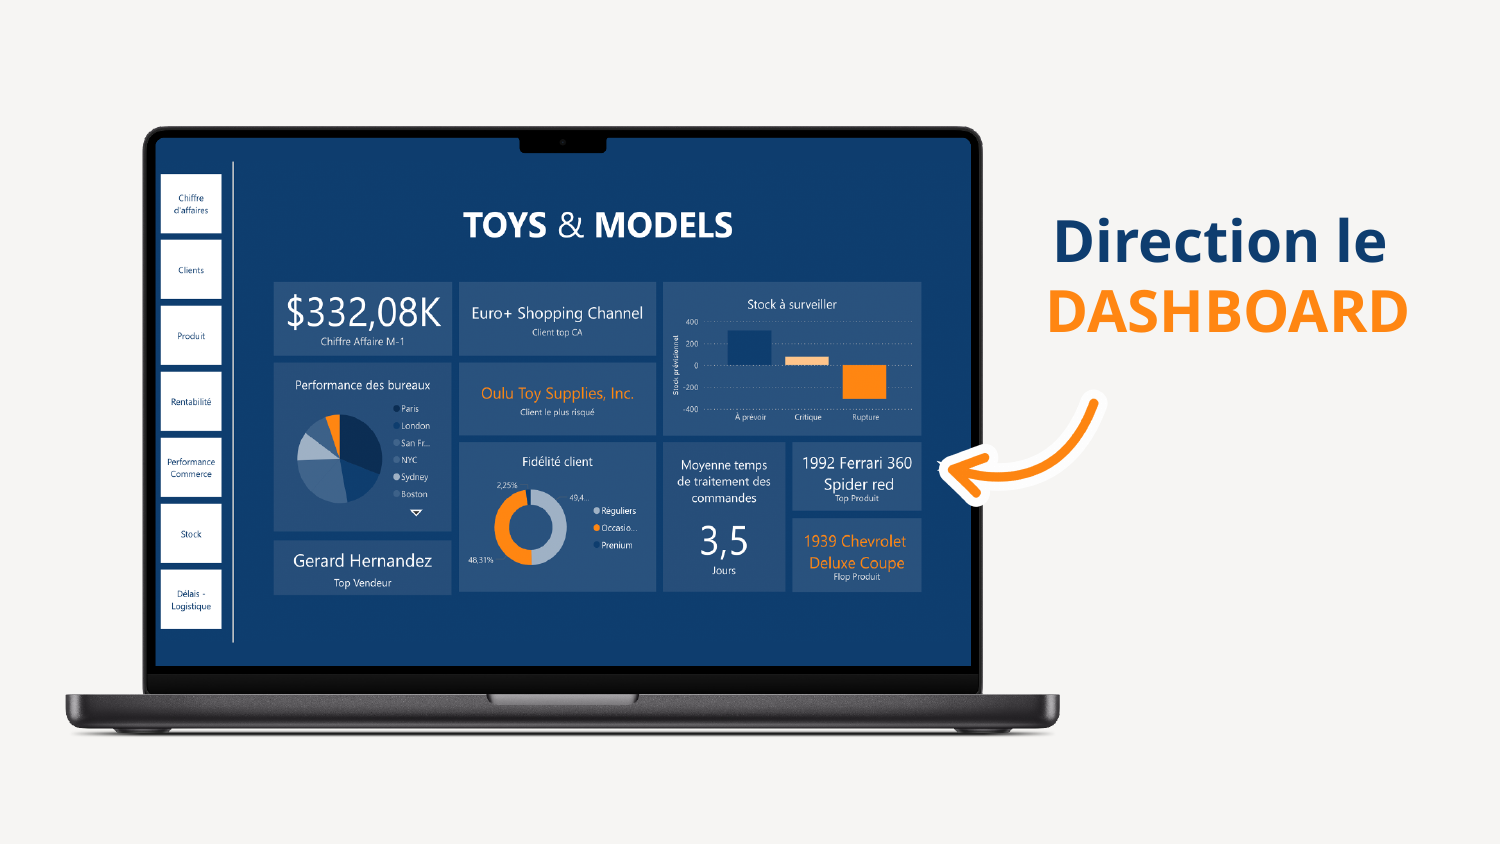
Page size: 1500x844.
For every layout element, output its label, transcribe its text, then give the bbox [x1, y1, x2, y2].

picture [0, 0, 1273, 844]
title Direction le DASHBOARD [1273, 189, 1453, 369]
